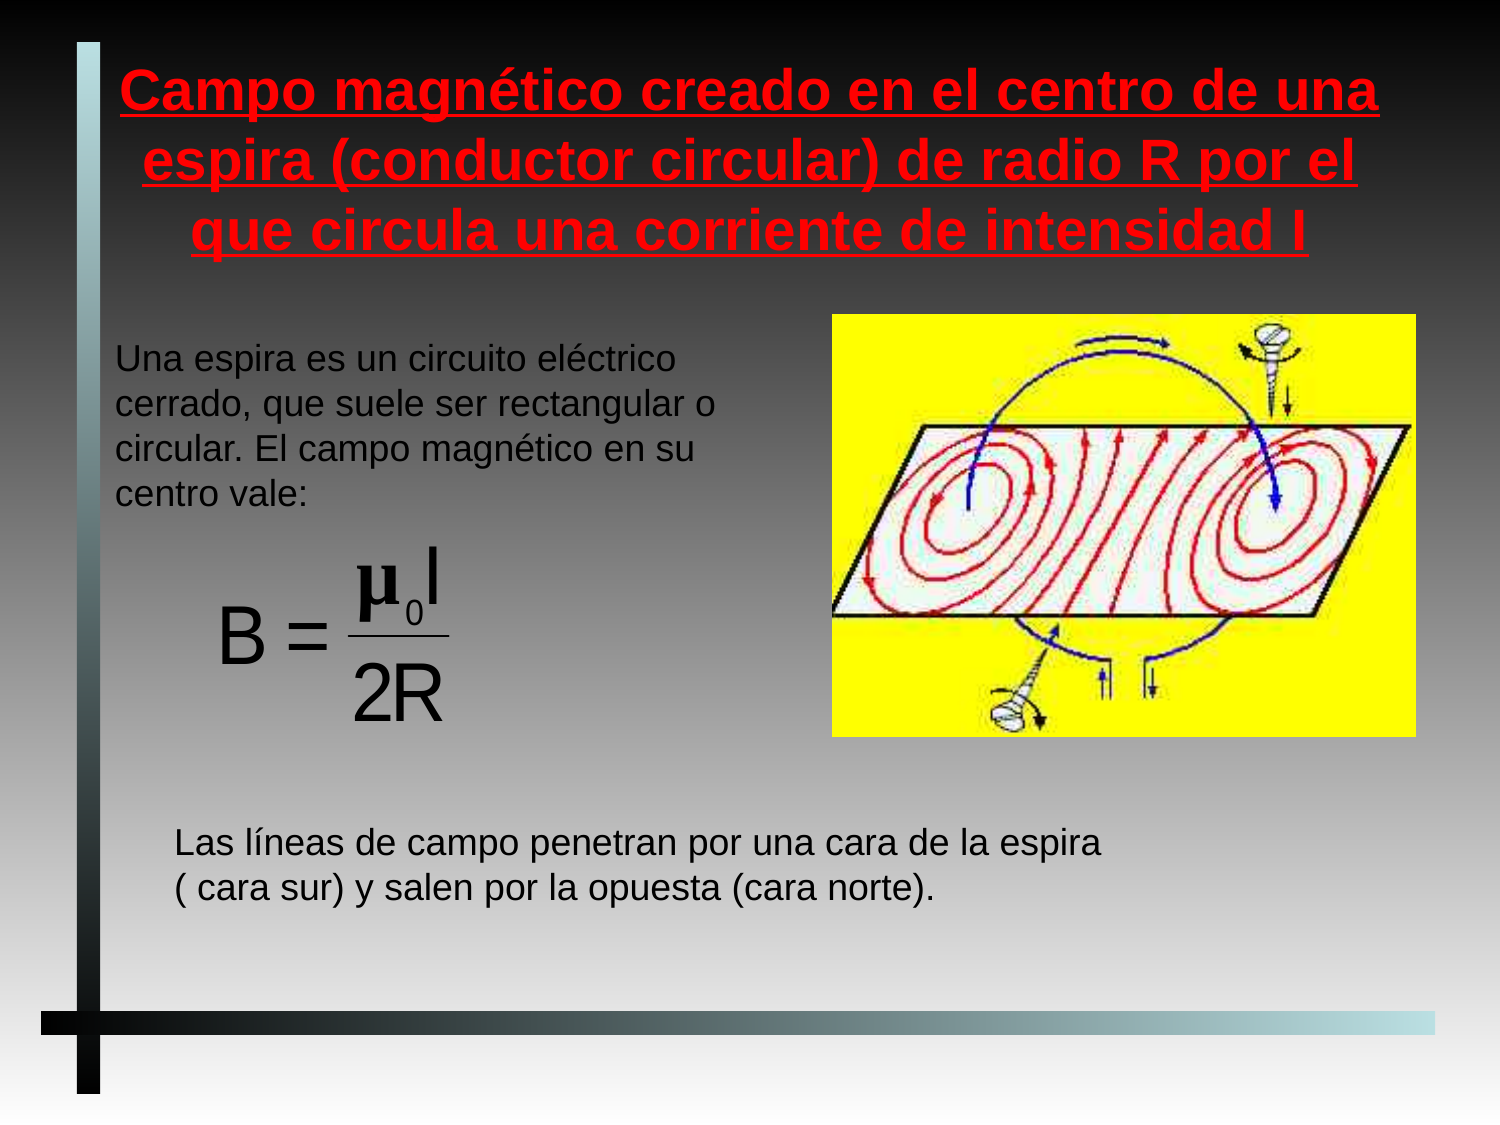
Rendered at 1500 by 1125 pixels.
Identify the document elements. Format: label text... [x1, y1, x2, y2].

text_box Una espira es un circuito eléctrico cerrado, que suele ser rectangular o circular. El campo magnético en su centro vale: [100, 326, 810, 522]
title Campo magnético creado en el centro de una espira (conductor circular) de radio R por el que circula una corriente de intensidad I [75, 45, 1425, 233]
text_box Las líneas de campo penetran por una cara de la espira ( cara sur) y salen por la opuesta (cara norte). [159, 810, 1211, 916]
chart [212, 528, 461, 733]
picture [832, 314, 1416, 737]
